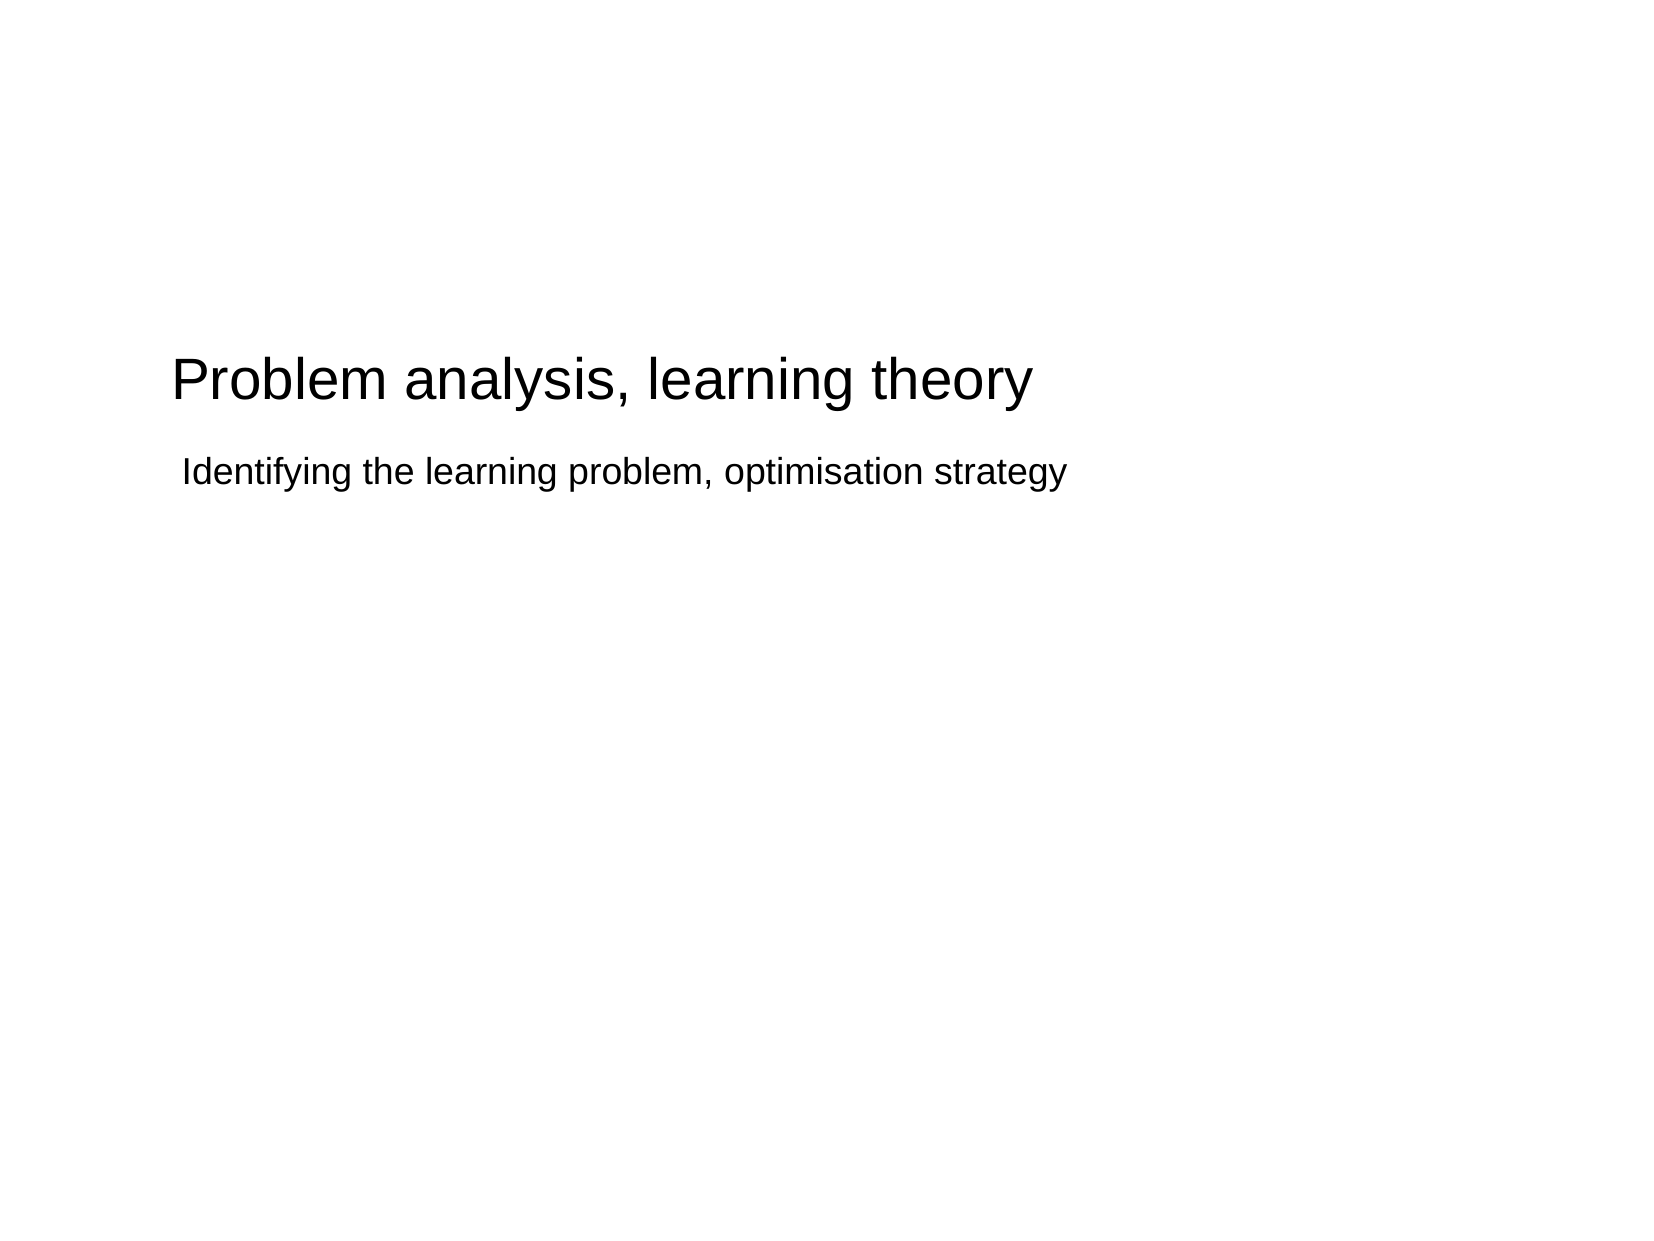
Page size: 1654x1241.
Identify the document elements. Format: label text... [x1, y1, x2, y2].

text_box Problem analysis, learning theory [156, 339, 1050, 420]
text_box Identifying the learning problem, optimisation strategy [166, 443, 1082, 500]
